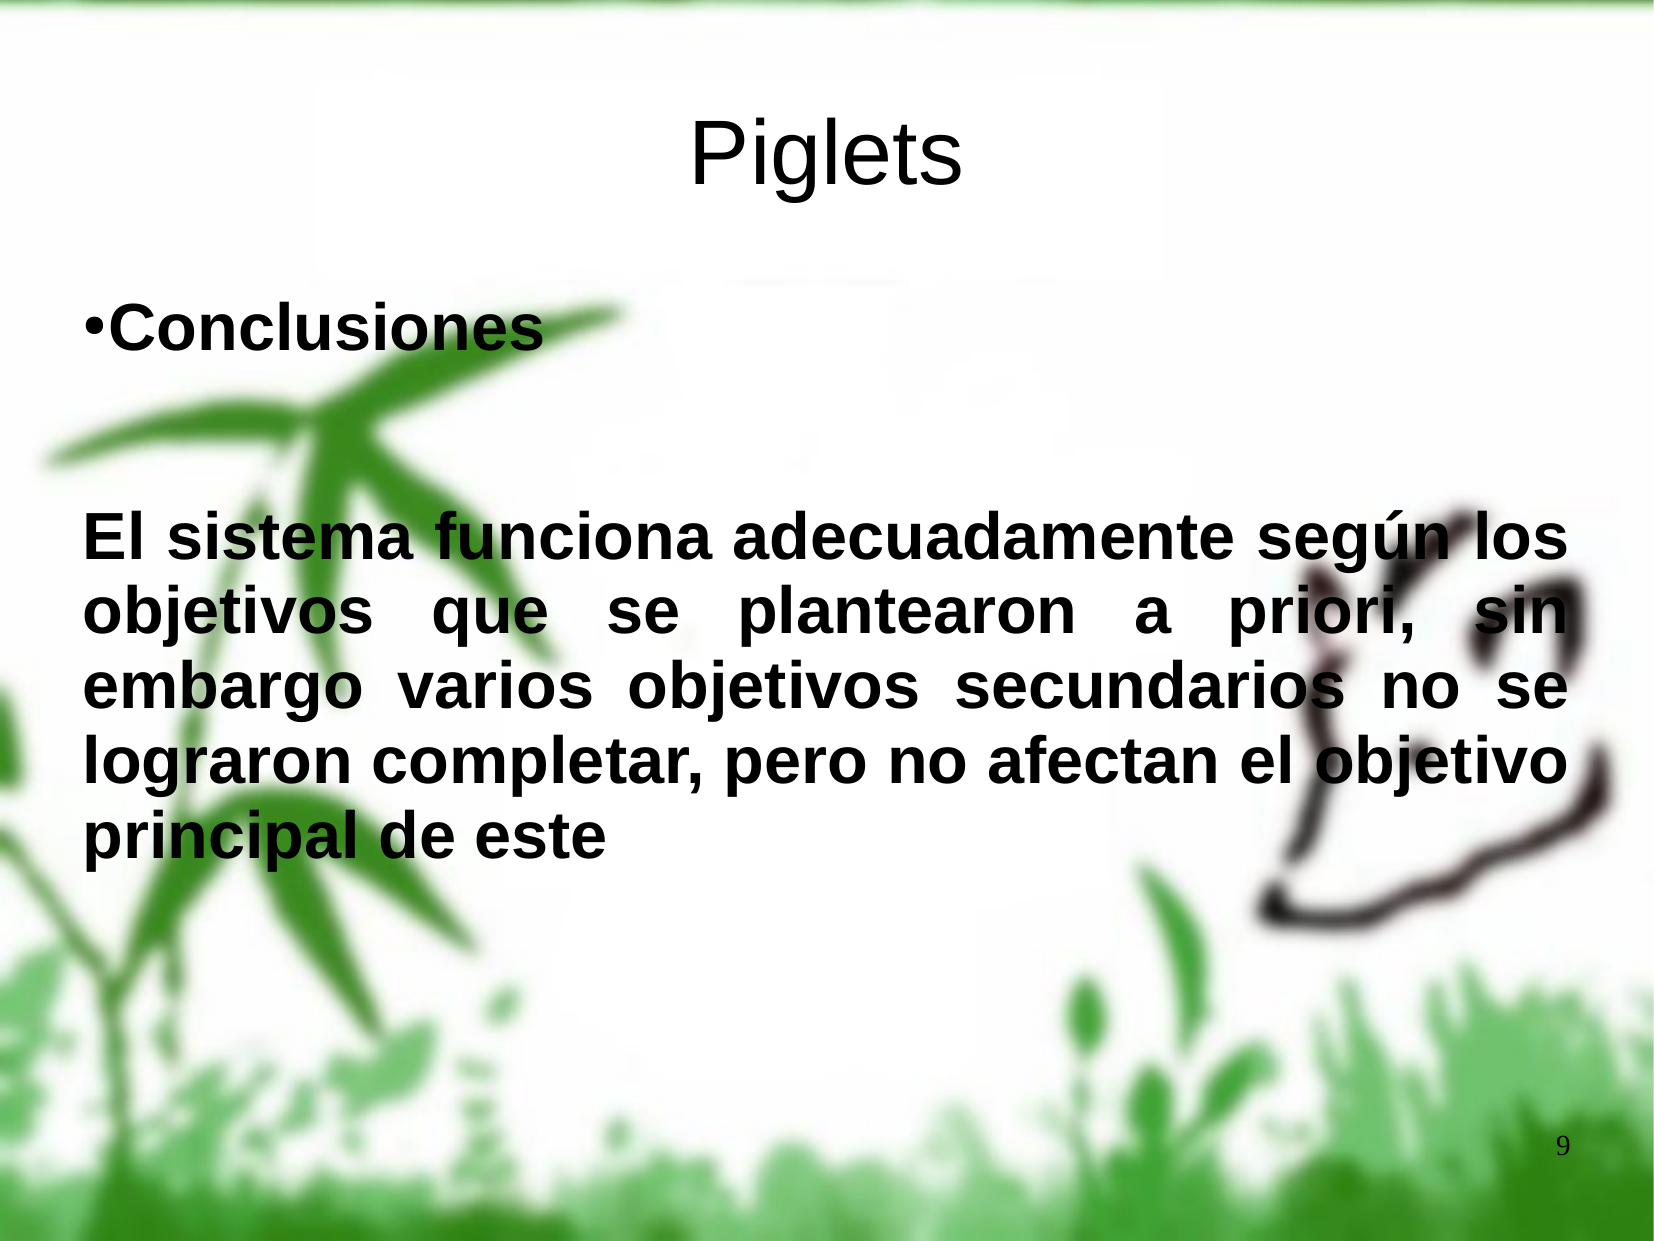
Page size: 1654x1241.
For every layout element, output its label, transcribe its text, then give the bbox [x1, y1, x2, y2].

picture [0, 0, 1654, 1241]
list Conclusiones El sistema funciona adecuadamente según los objetivos que se plantearon a priori, sin embargo varios objetivos secundarios no se lograron completar, pero no afectan el objetivo principal de este [82, 290, 1571, 1094]
title Piglets [82, 49, 1571, 257]
